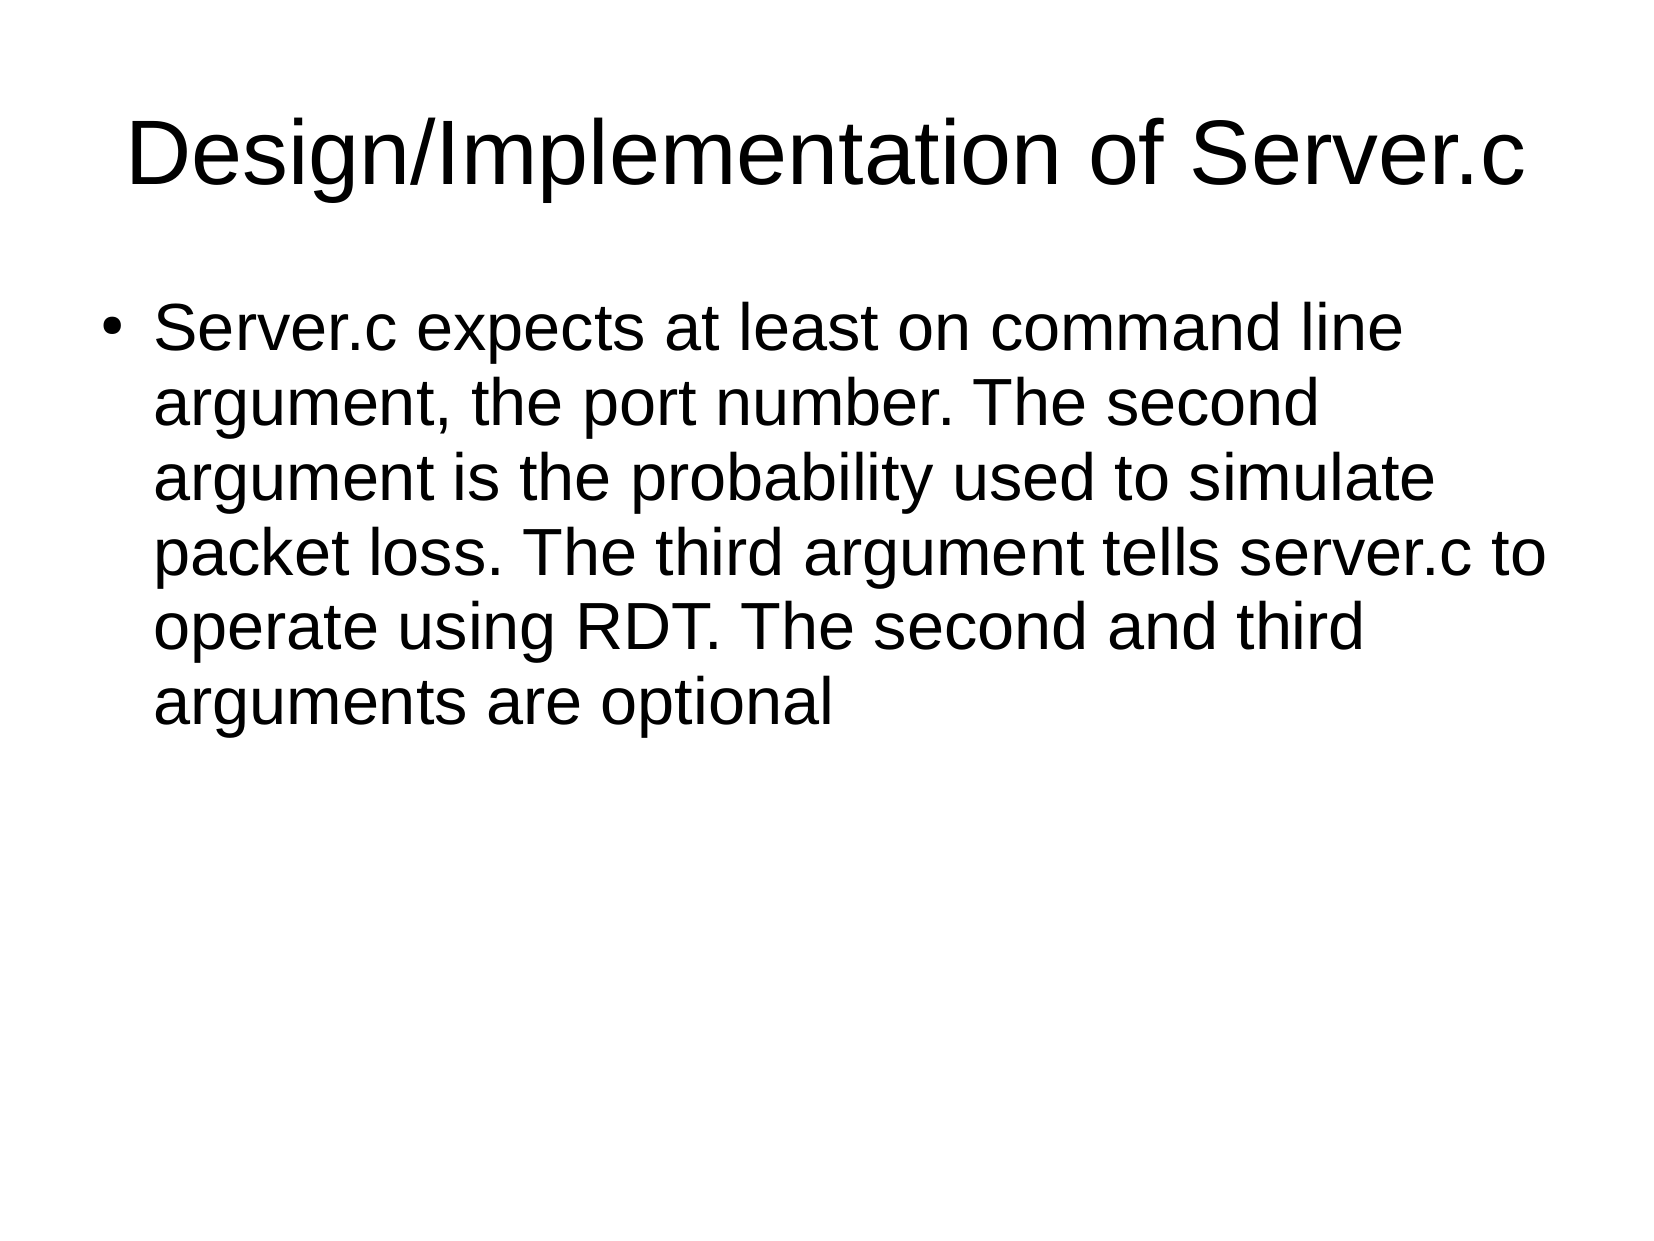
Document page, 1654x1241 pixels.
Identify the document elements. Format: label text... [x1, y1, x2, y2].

list Server.c expects at least on command line argument, the port number. The second argument is the probability used to simulate packet loss. The third argument tells server.c to operate using RDT. The second and third arguments are optional [82, 290, 1571, 1010]
title Design/Implementation of Server.c [82, 49, 1571, 257]
